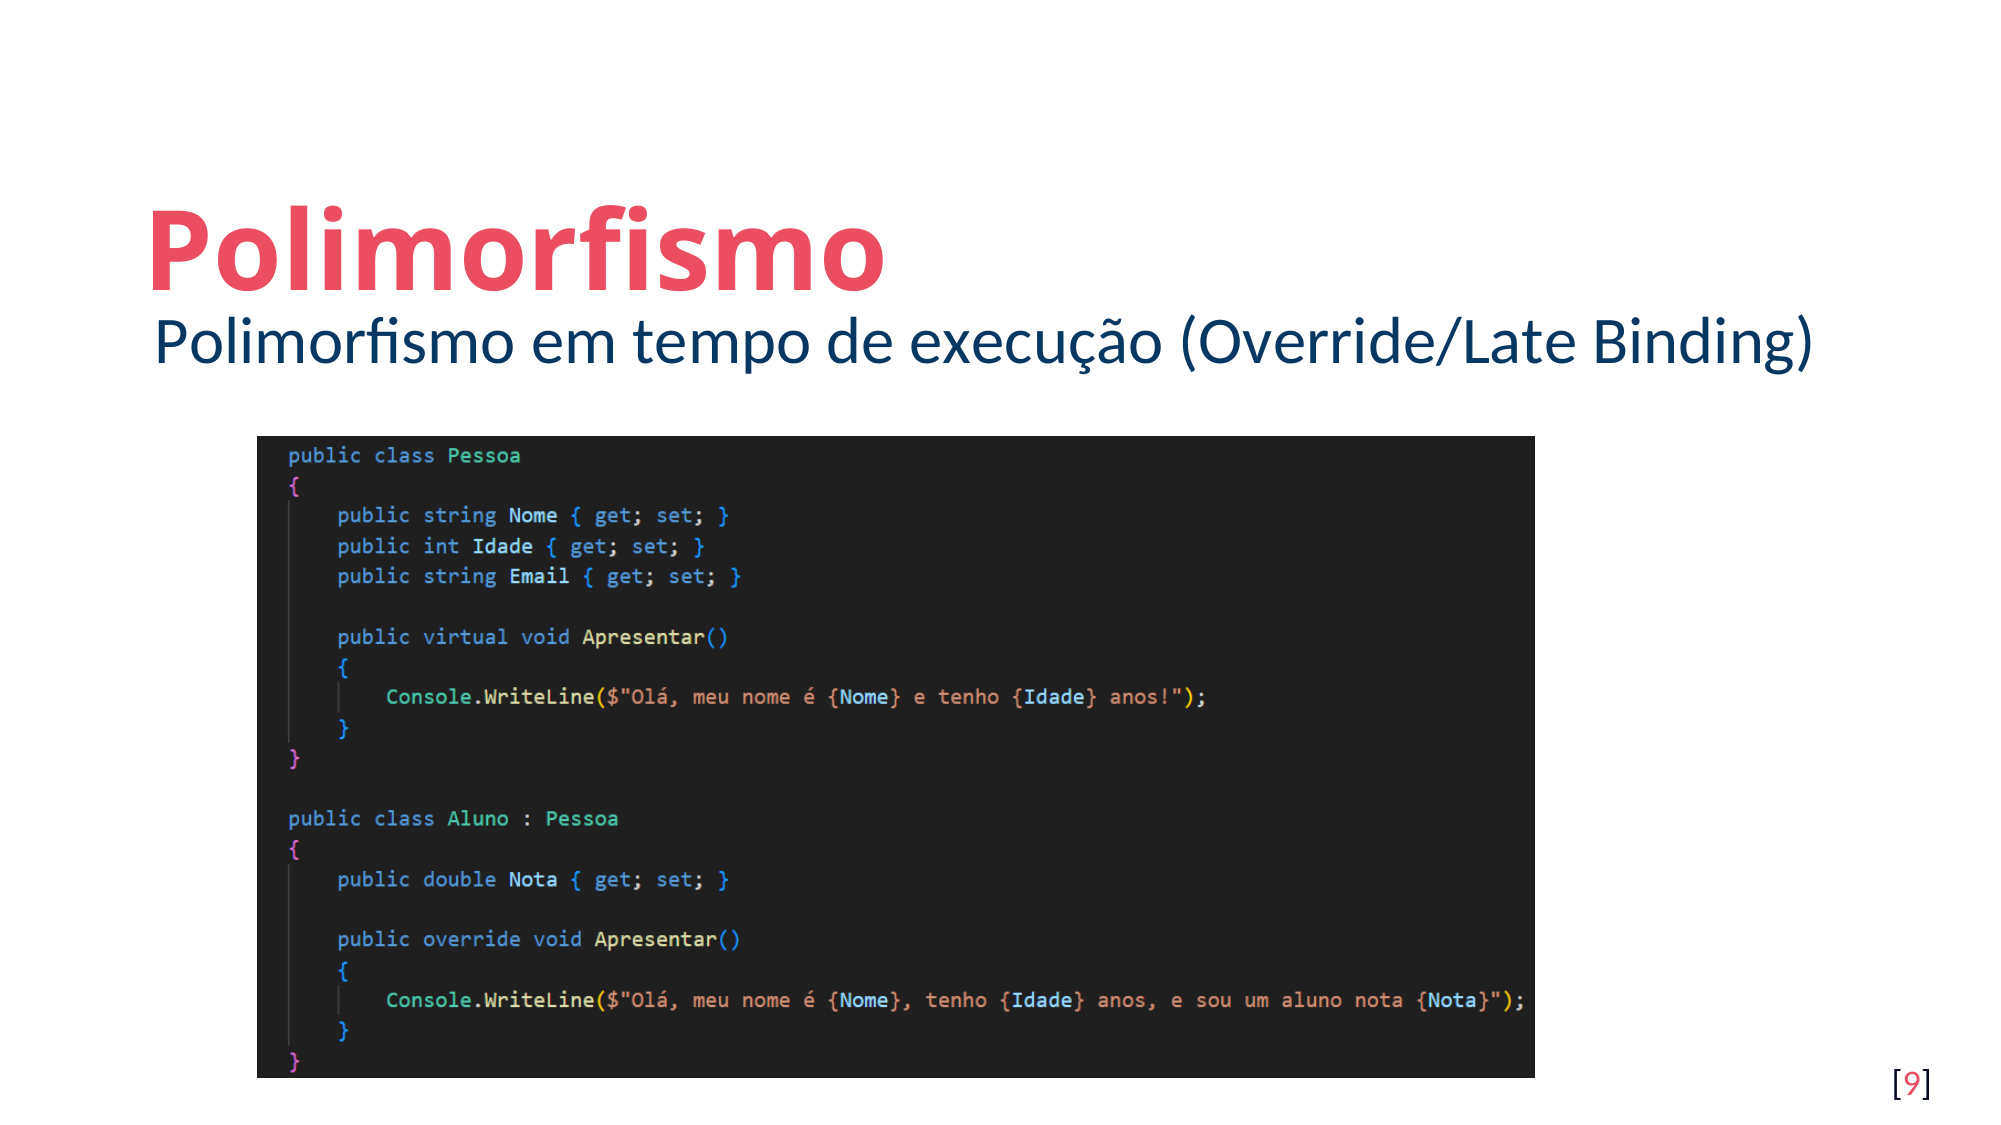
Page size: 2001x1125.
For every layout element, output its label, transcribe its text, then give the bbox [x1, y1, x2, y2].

picture [257, 436, 1535, 1078]
slide_number [9] [1871, 1038, 1992, 1125]
text_box Polimorfismo [123, 139, 1878, 324]
text_box Polimorfismo em tempo de execução (Override/Late Binding) [134, 277, 2000, 418]
